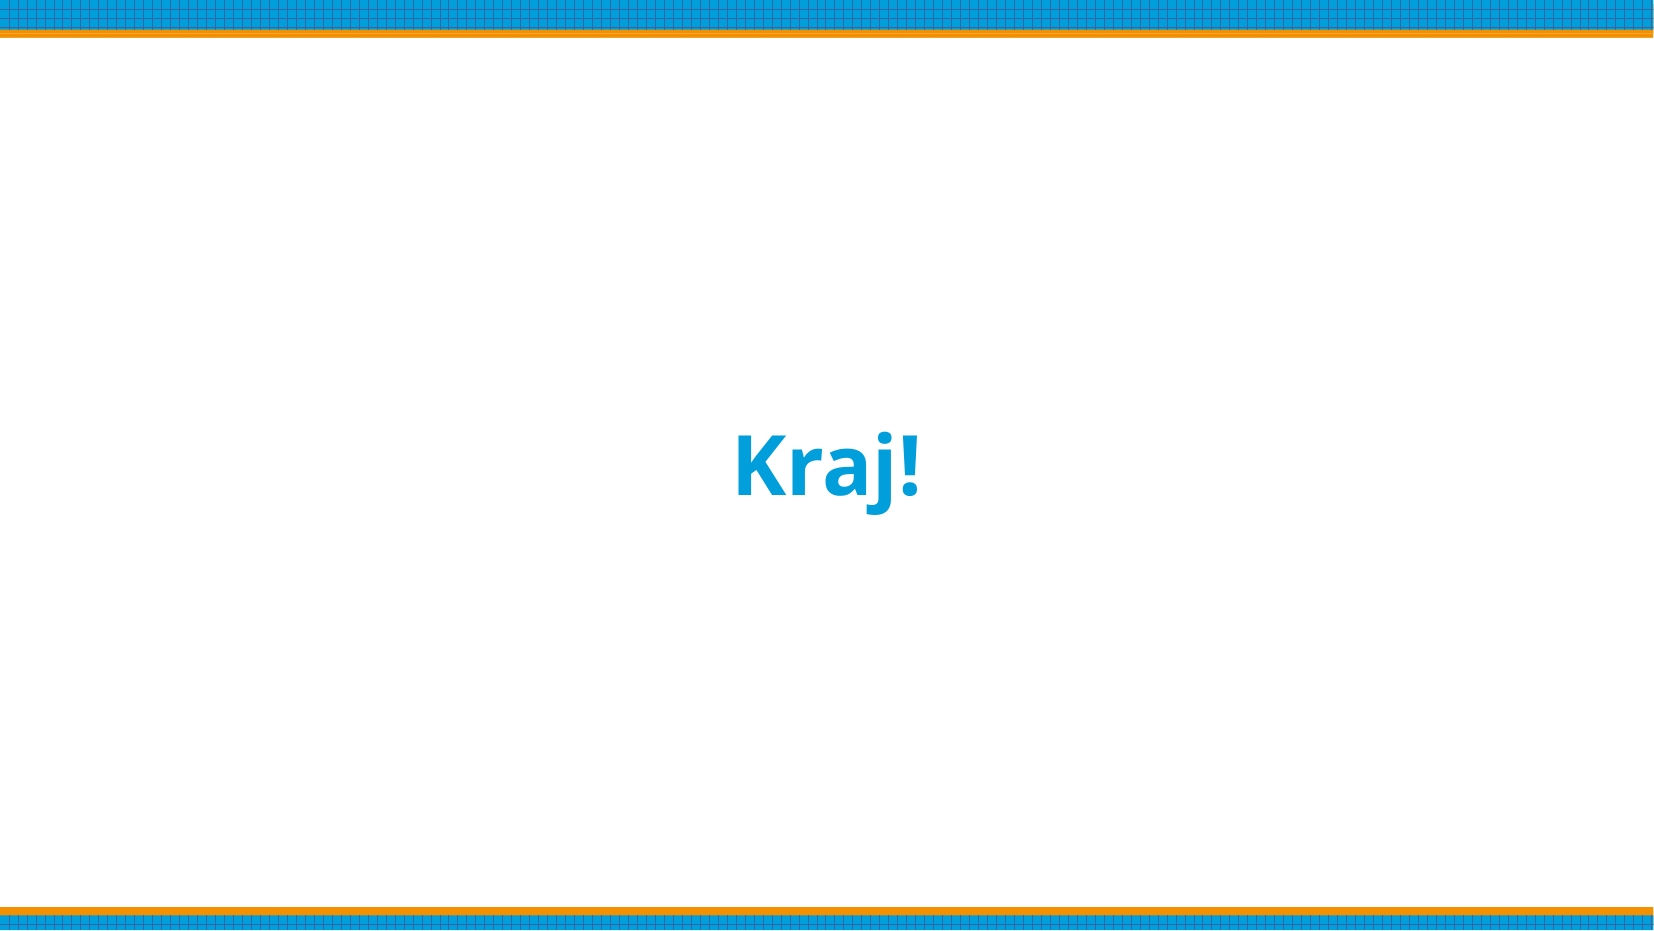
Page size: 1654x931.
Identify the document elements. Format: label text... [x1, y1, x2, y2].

subtitle Kraj! [82, 103, 1571, 824]
